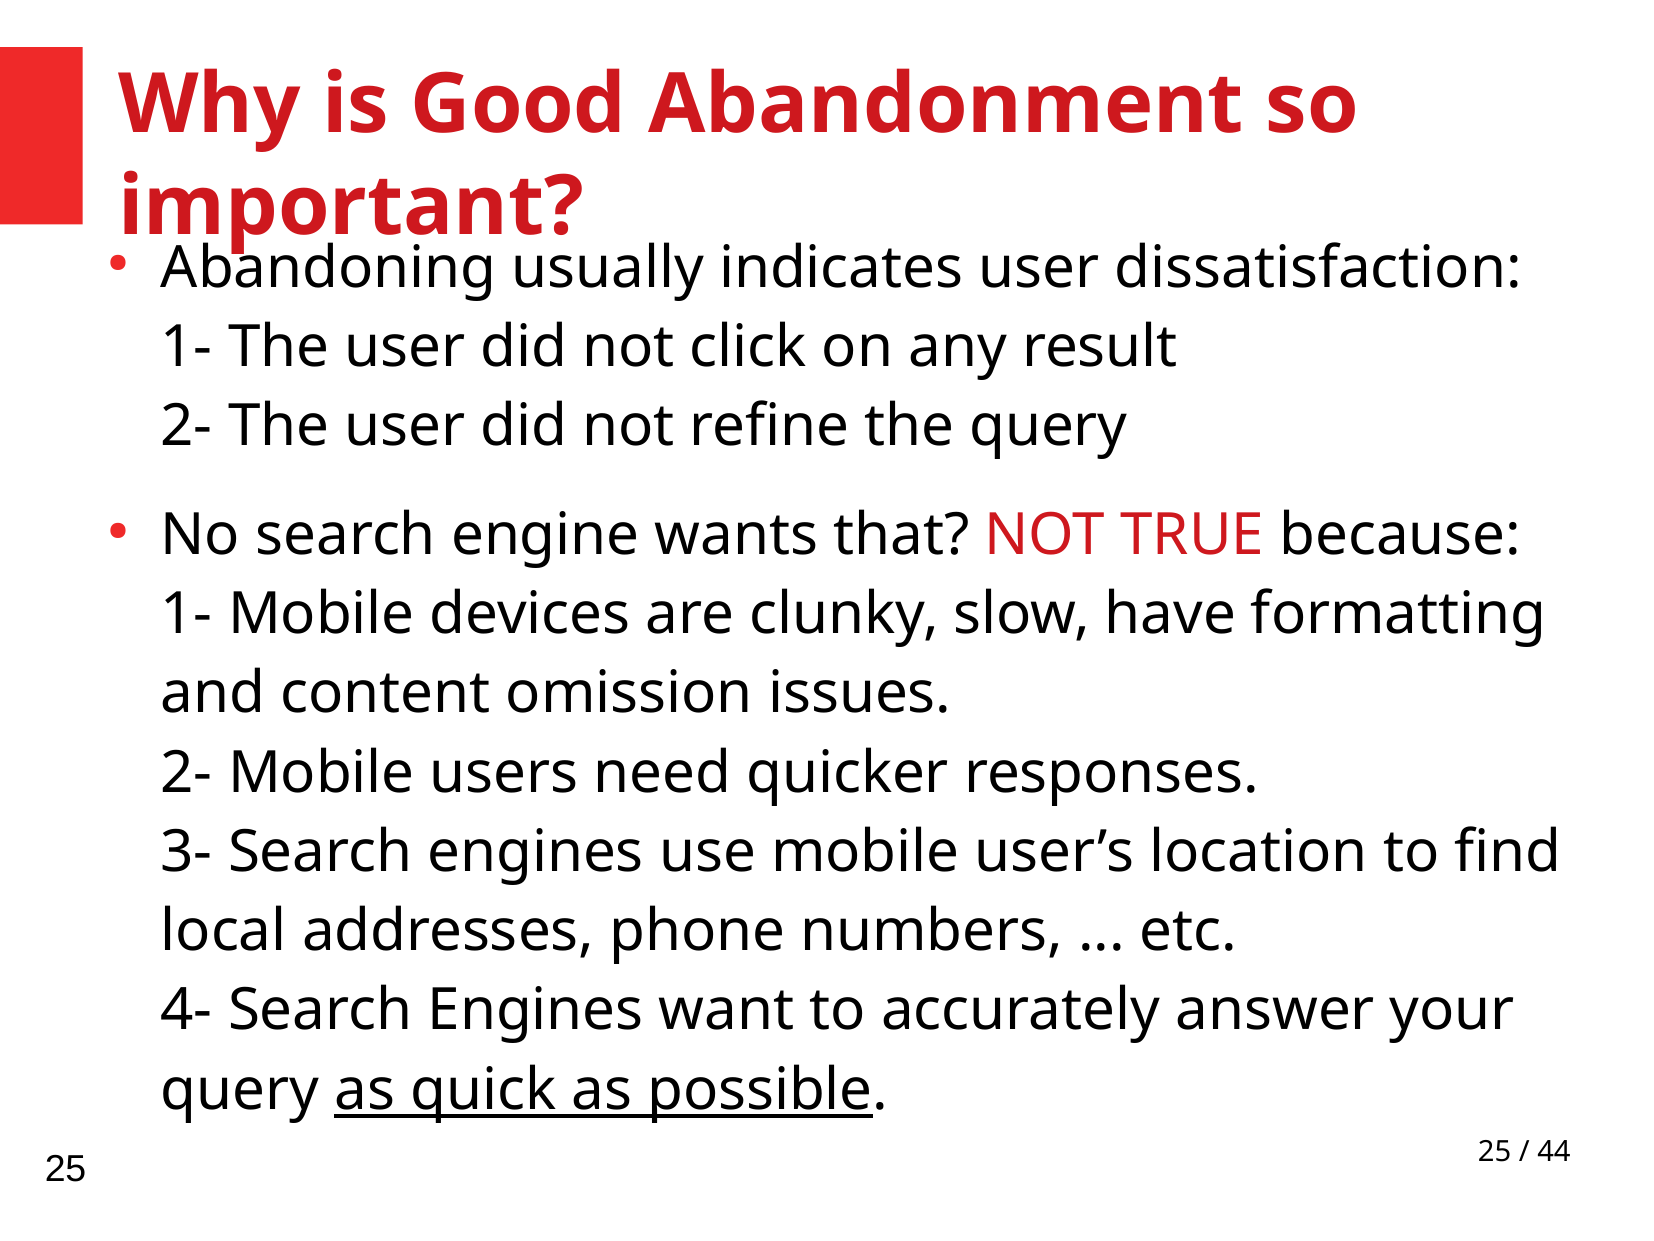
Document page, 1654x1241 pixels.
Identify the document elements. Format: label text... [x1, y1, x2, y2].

list Abandoning usually indicates user dissatisfaction: 1- The user did not click on any result 2- The user did not refine the query No search engine wants that? NOT TRUE because: 1- Mobile devices are clunky, slow, have formatting and content omission issues. 2- Mobile users need quicker responses. 3- Search engines use mobile user’s location to find local addresses, phone numbers, ... etc. 4- Search Engines want to accurately answer your query as quick as possible. [90, 225, 1591, 1186]
title Why is Good Abandonment so important? [118, 49, 1571, 225]
text_box 25 [30, 1140, 106, 1197]
